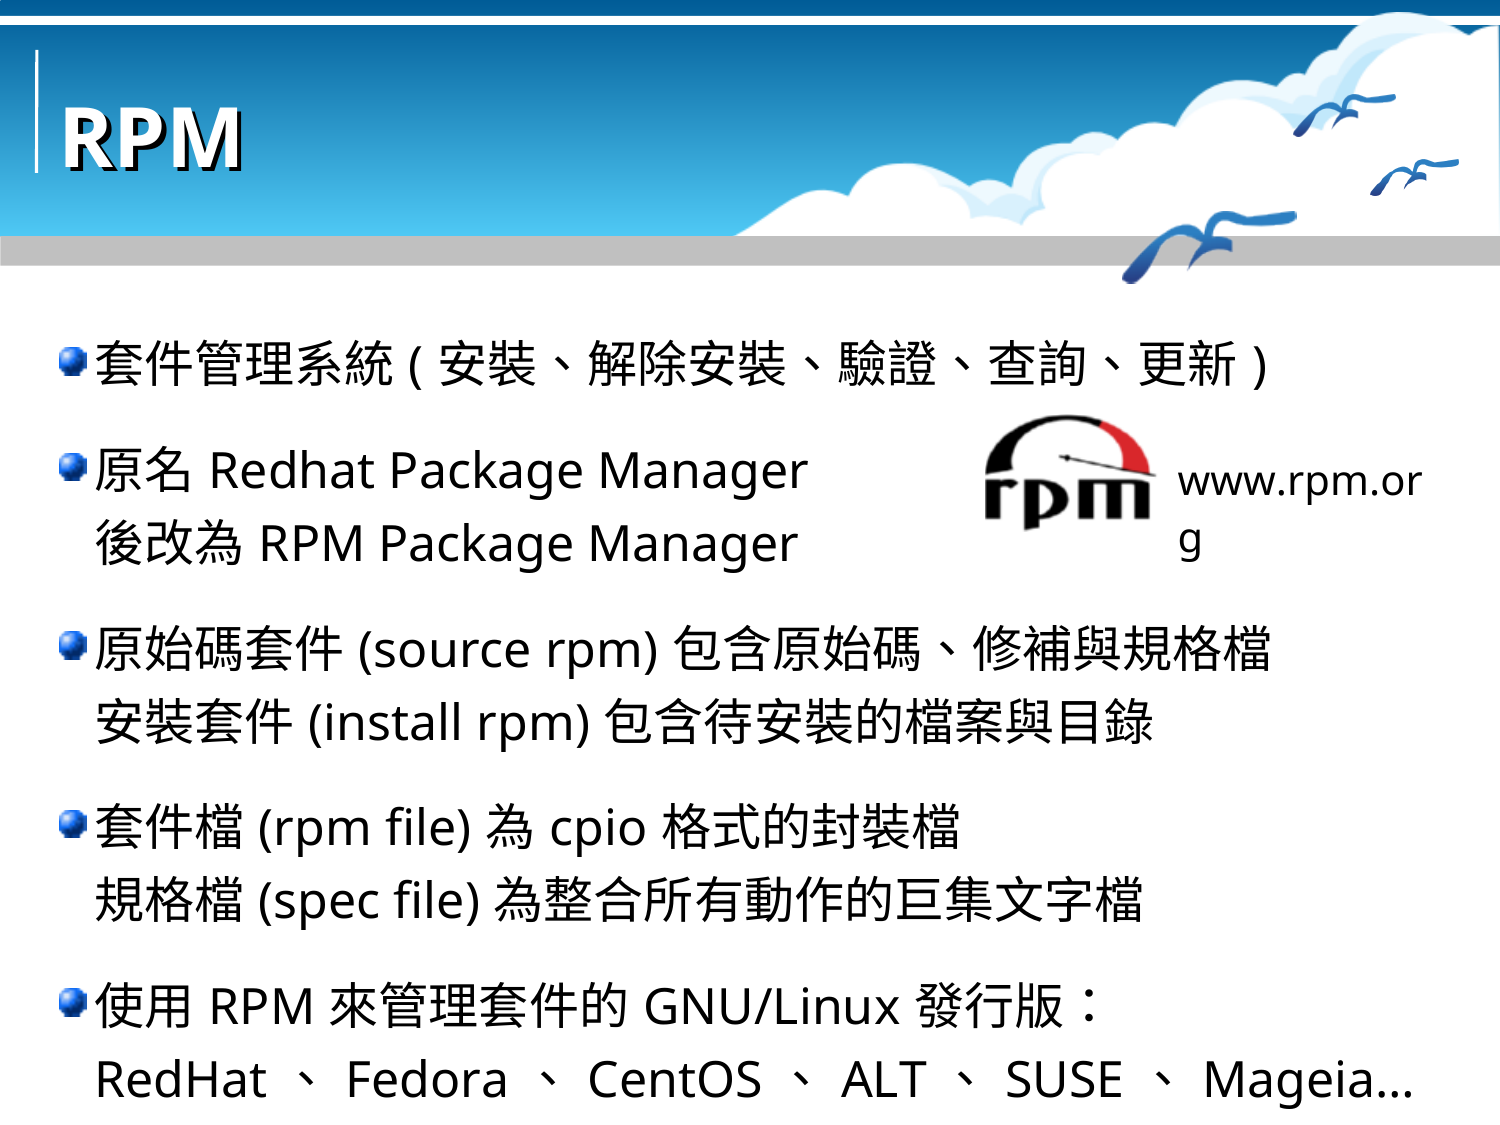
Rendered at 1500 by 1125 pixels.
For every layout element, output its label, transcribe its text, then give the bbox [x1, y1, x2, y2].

picture [730, 12, 1500, 284]
list 套件管理系統(安裝、解除安裝、驗證、查詢、更新) 原名Redhat Package Manager 後改為RPM Package Manager 原始碼套件(source rpm)包含原始碼、修補與規格檔 安裝套件(install rpm)包含待安裝的檔案與目錄 套件檔(rpm file)為cpio格式的封裝檔 規格檔(spec file)為整合所有動作的巨集文字檔 使用RPM來管理套件的GNU/Linux發行版：RedHat、Fedora、CentOS、ALT、SUSE、Mageia… [59, 324, 1447, 1105]
text_box www.rpm.org [1163, 443, 1442, 573]
picture [985, 414, 1158, 532]
title RPM [59, 86, 1465, 186]
